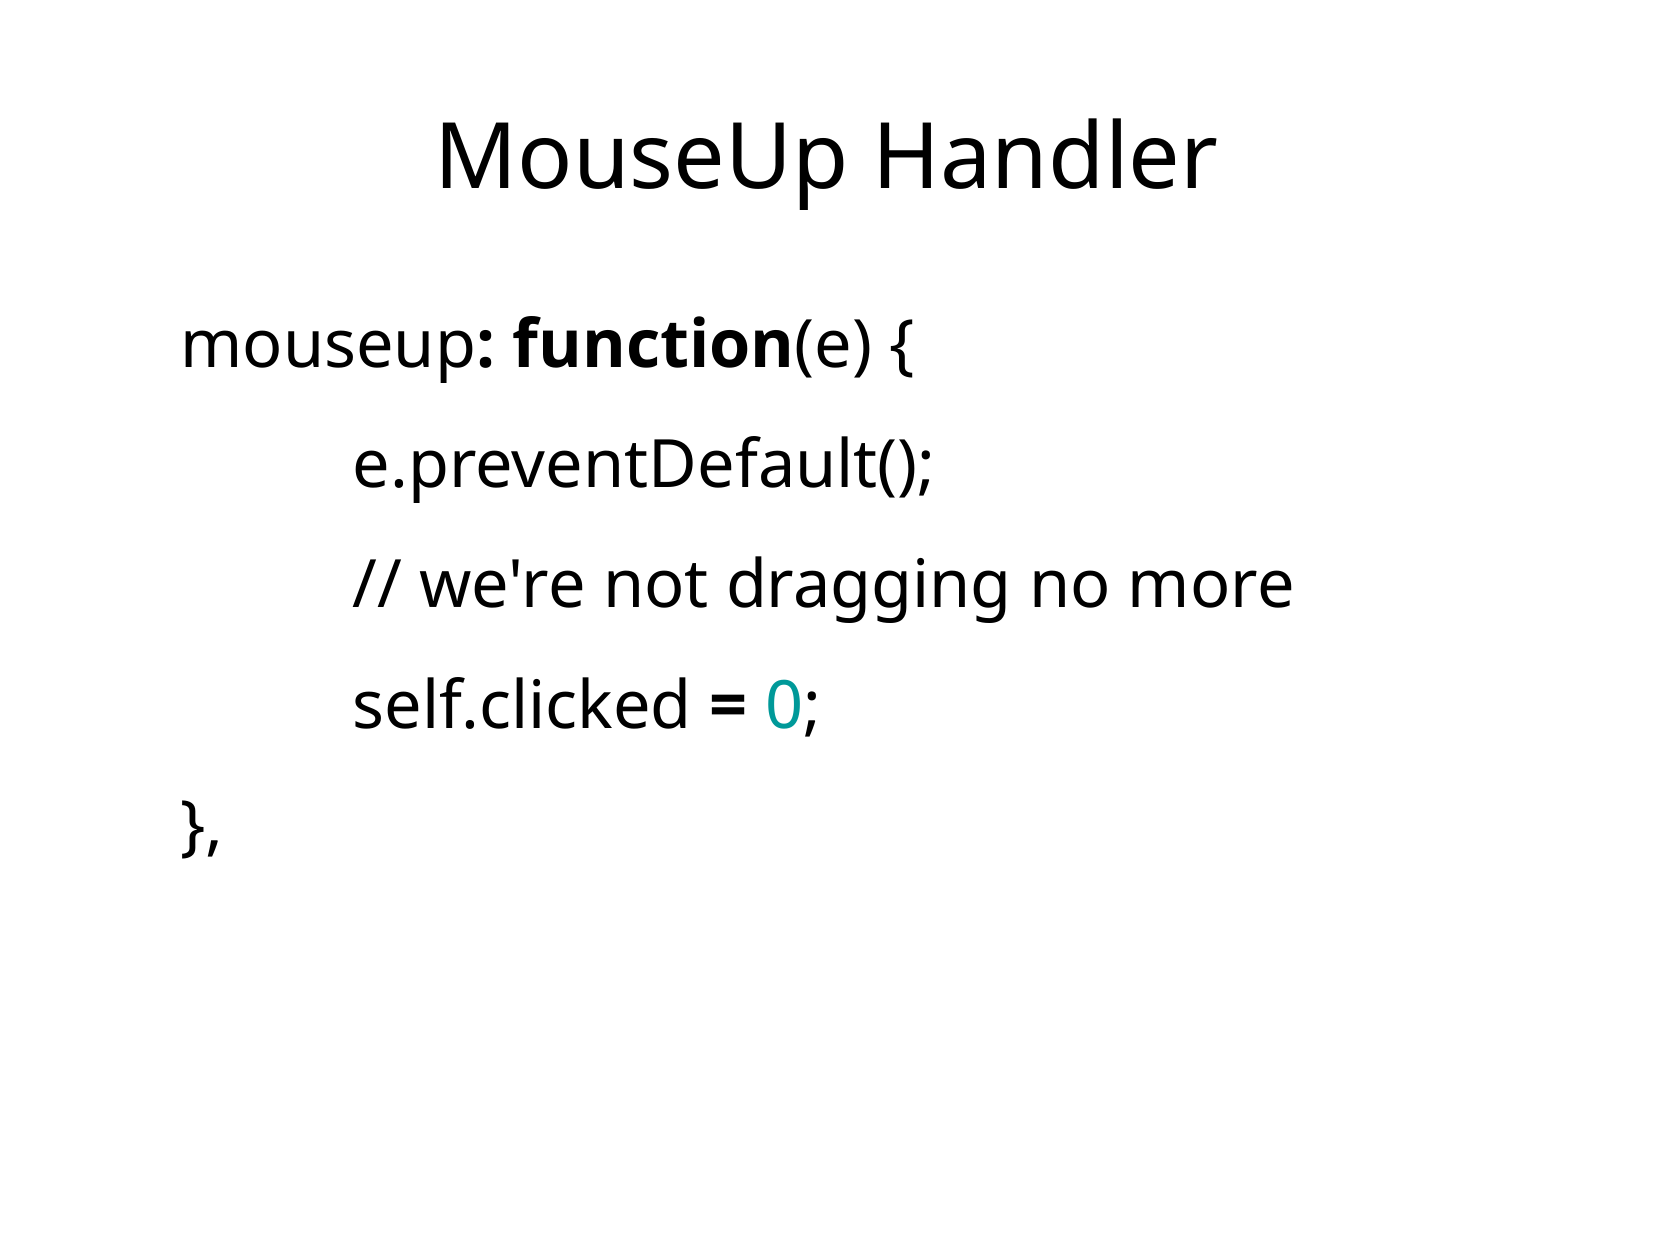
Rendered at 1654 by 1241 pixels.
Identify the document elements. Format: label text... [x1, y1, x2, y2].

title MouseUp Handler [82, 49, 1571, 257]
list mouseup: function(e) { e.preventDefault(); // we're not dragging no more self.clicked = 0; }, [76, 296, 1532, 1016]
